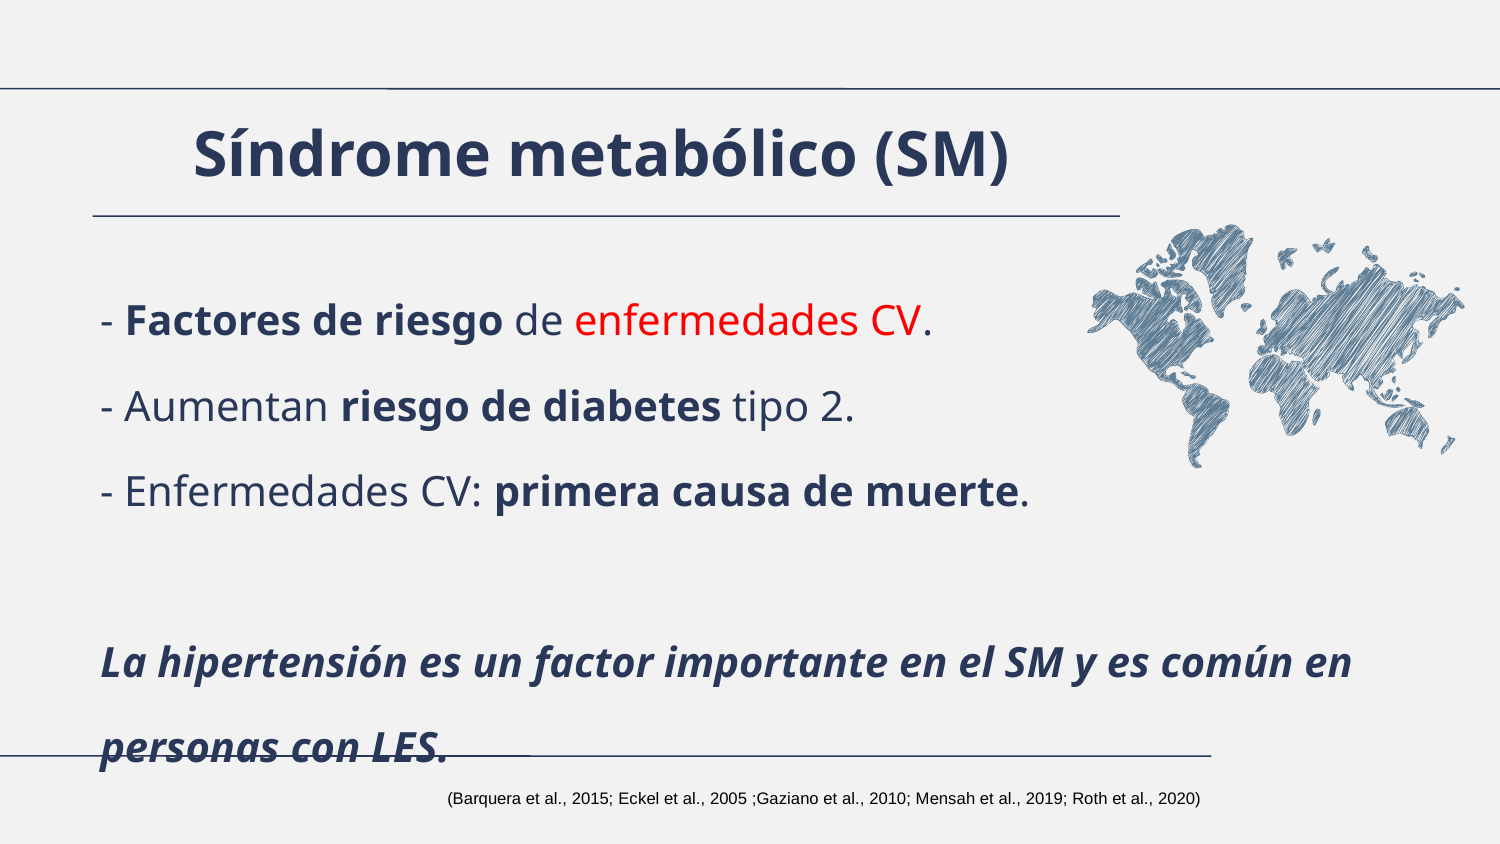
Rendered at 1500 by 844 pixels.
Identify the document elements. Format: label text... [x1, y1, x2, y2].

title Síndrome metabólico (SM) [41, 99, 1164, 225]
text_box [1312, 237, 1336, 254]
text_box [1380, 388, 1399, 402]
title - Factores de riesgo de enfermedades CV. - Aumentan riesgo de diabetes tipo 2. - Enfermedades CV: primera causa de muerte. La hipertensión es un factor importante en el SM y es común en personas con LES. [64, 262, 1424, 699]
text_box [1385, 397, 1430, 450]
text_box [1409, 271, 1418, 277]
text_box [1135, 224, 1254, 319]
text_box (Barquera et al., 2015; Eckel et al., 2005 ;Gaziano et al., 2010; Mensah et al., 2019; Roth et al., 2020) [345, 781, 1217, 839]
text_box [1248, 245, 1465, 437]
text_box [1395, 386, 1401, 393]
text_box [1240, 302, 1252, 313]
text_box [1180, 371, 1196, 380]
text_box [1419, 272, 1426, 279]
text_box [1156, 254, 1168, 267]
text_box [1312, 408, 1321, 426]
text_box [1391, 375, 1396, 385]
text_box [1087, 277, 1230, 469]
text_box [1277, 247, 1298, 270]
text_box [1440, 435, 1456, 455]
